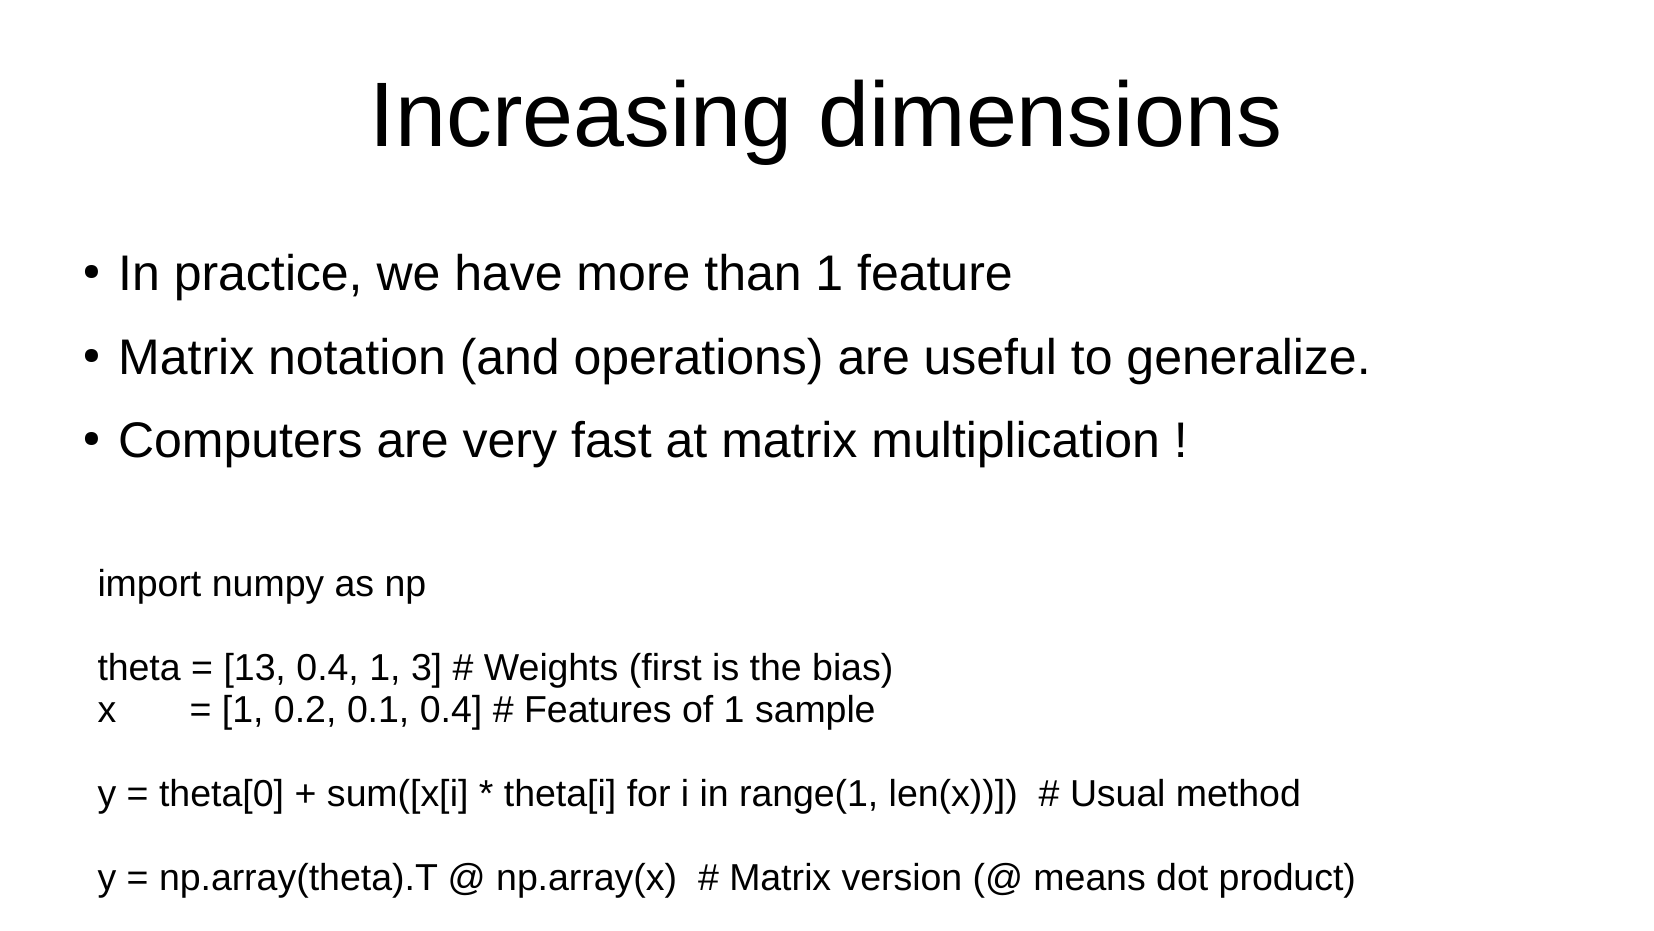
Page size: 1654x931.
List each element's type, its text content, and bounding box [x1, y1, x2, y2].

text_box In practice, we have more than 1 feature Matrix notation (and operations) are useful to generalize. Computers are very fast at matrix multiplication ! [82, 217, 1571, 758]
text_box import numpy as np theta = [13, 0.4, 1, 3] # Weights (first is the bias) x = [1, 0.2, 0.1, 0.4] # Features of 1 sample y = theta[0] + sum([x[i] * theta[i] for i in range(1, len(x))]) # Usual method y = np.array(theta).T @ np.array(x) # Matrix version (@ means dot product) [82, 555, 1531, 906]
title Increasing dimensions [82, 37, 1571, 193]
